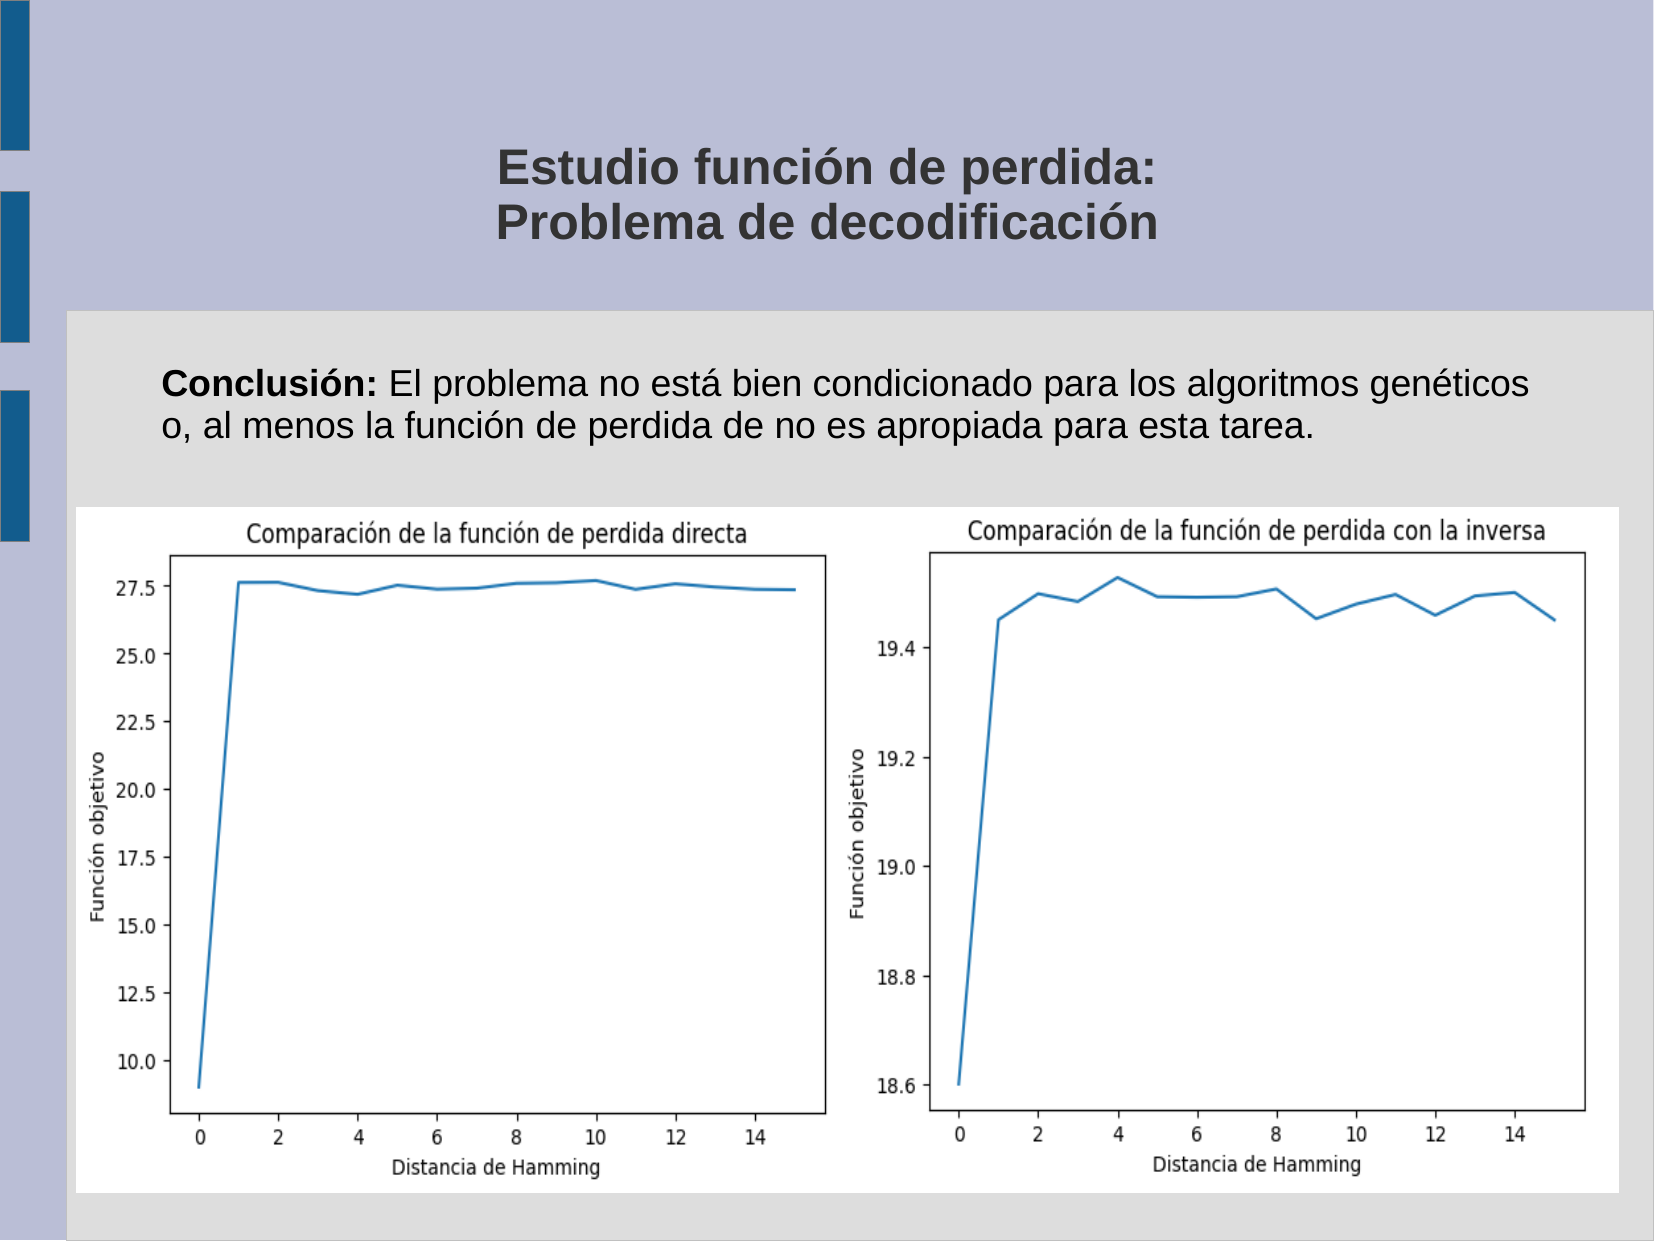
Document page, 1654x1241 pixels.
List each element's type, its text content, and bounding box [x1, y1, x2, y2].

picture [76, 507, 1619, 1193]
text_box Conclusión: El problema no está bien condicionado para los algoritmos genéticos o, al menos la función de perdida de no es apropiada para esta tarea. [146, 355, 1564, 456]
title Estudio función de perdida: Problema de decodificación [121, 91, 1534, 299]
